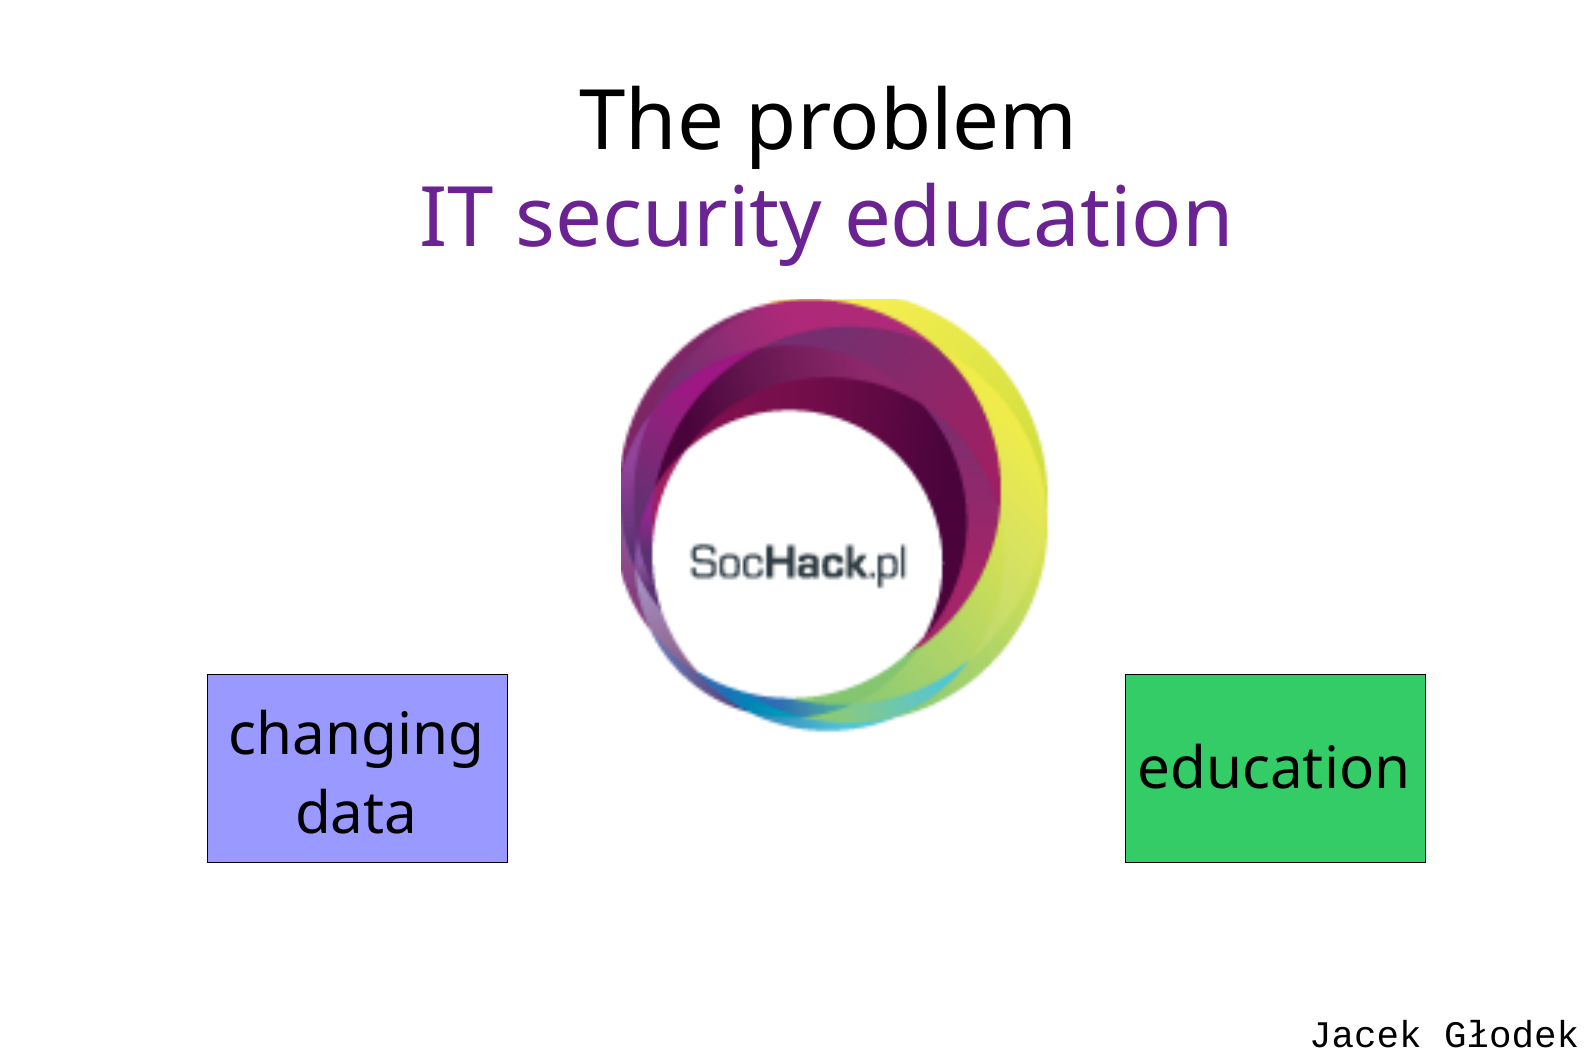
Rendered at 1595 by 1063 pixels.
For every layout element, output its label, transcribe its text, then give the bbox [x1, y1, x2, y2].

text_box education [1067, 718, 1481, 805]
text_box Jacek Głodek [1294, 1008, 1595, 1063]
text_box [207, 674, 508, 684]
text_box IT security education [321, 150, 1333, 328]
text_box [1125, 674, 1426, 718]
text_box [1125, 805, 1426, 863]
text_box The problem [323, 53, 1335, 170]
text_box changing data [187, 684, 526, 863]
picture [621, 328, 1110, 750]
